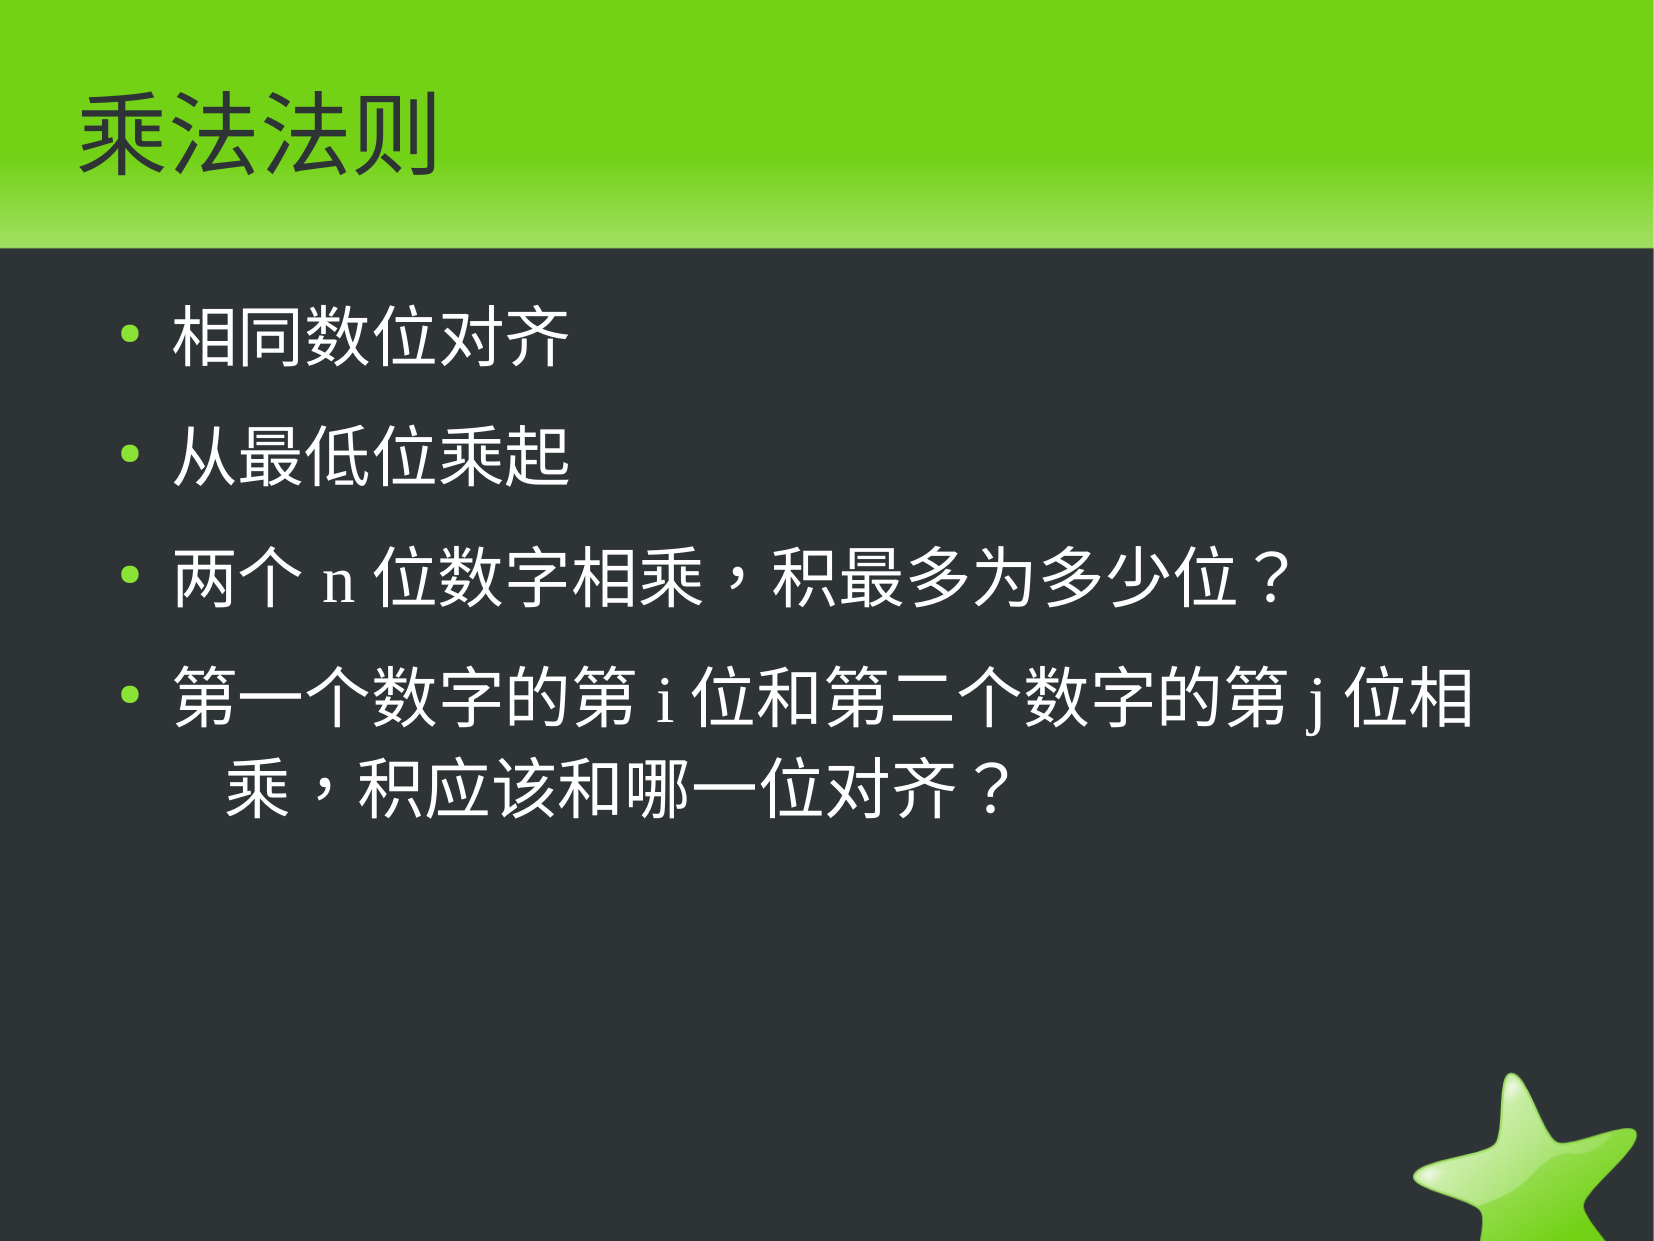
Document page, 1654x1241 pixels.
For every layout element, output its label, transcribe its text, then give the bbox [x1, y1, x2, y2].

picture [0, 0, 1654, 1241]
list 相同数位对齐 从最低位乘起 两个n位数字相乘，积最多为多少位？ 第一个数字的第i位和第二个数字的第j位相乘，积应该和哪一位对齐？ [82, 290, 1571, 1109]
title 乘法法则 [76, 29, 1565, 237]
